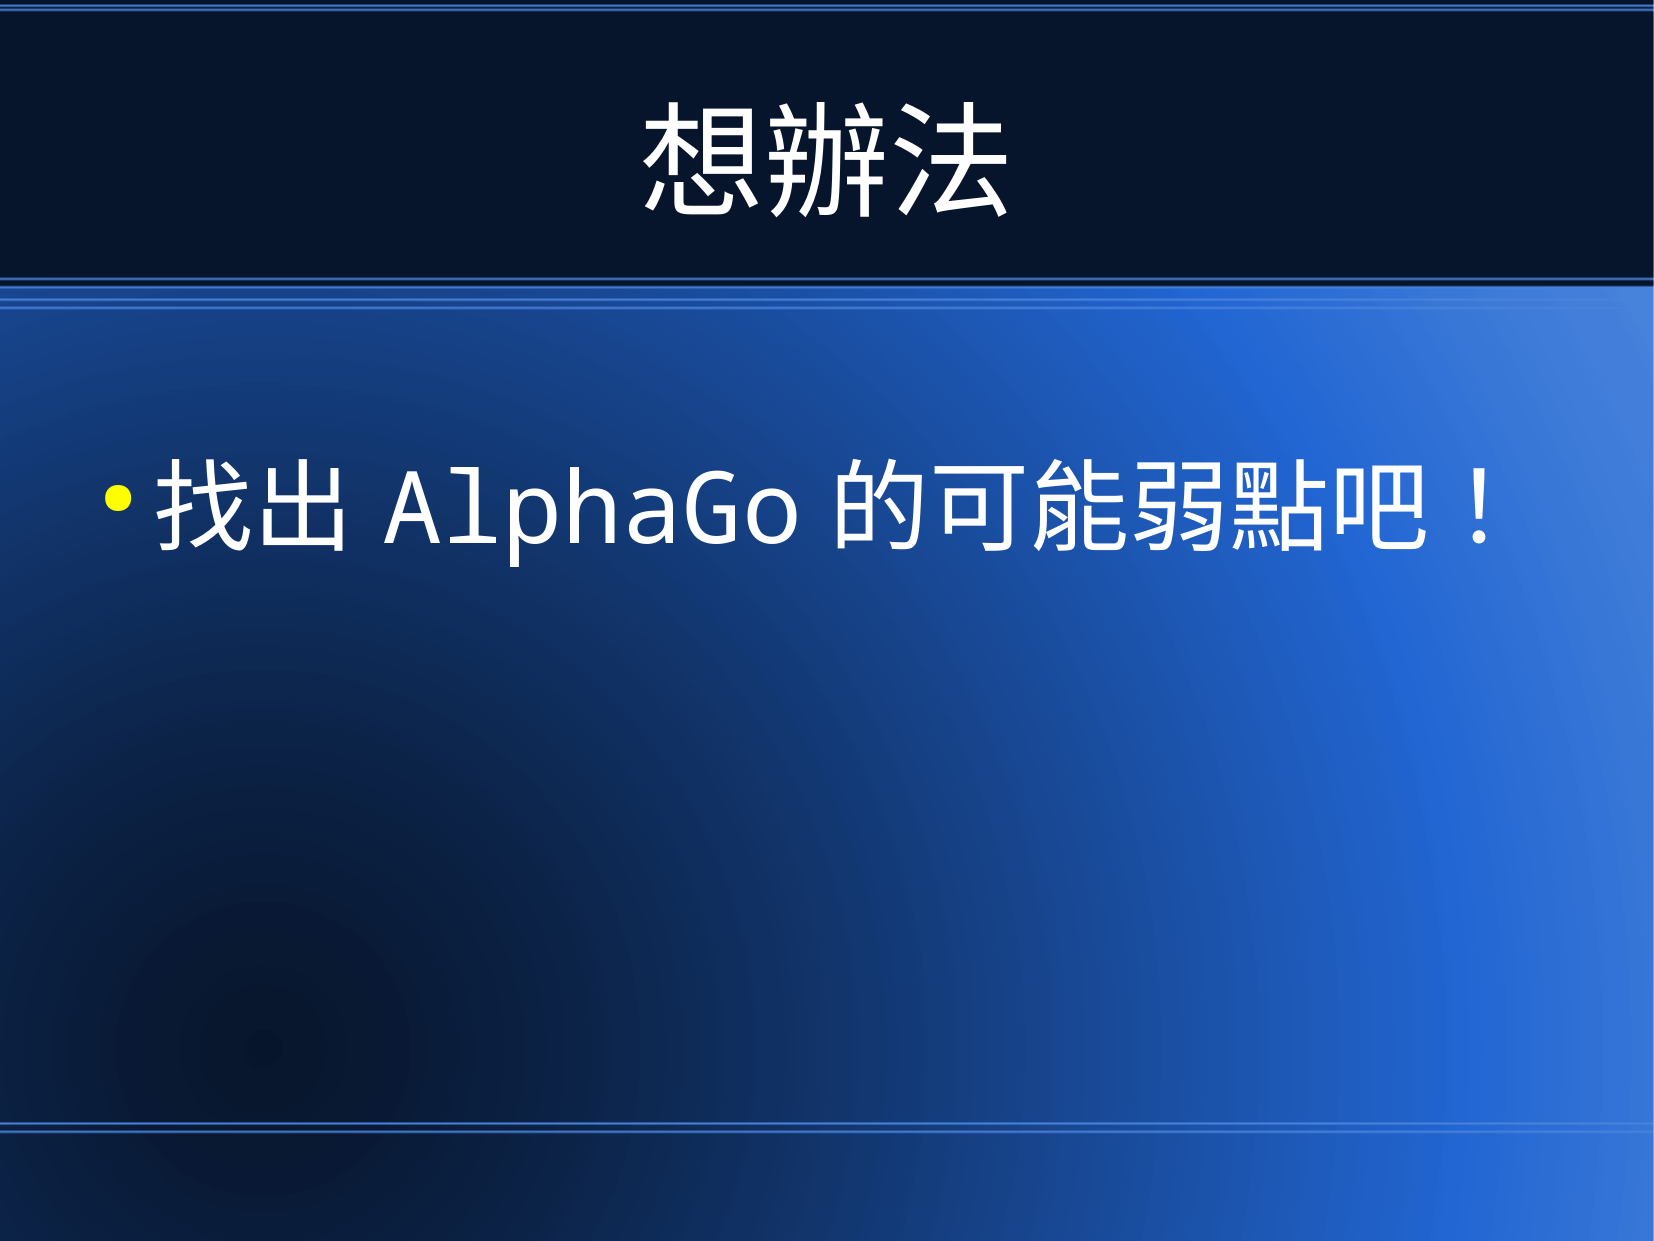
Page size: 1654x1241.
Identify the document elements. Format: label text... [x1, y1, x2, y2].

title 想辦法 [82, 49, 1571, 257]
picture [0, 0, 1654, 1241]
list 找出AlphaGo的可能弱點吧！ [82, 355, 1571, 1241]
